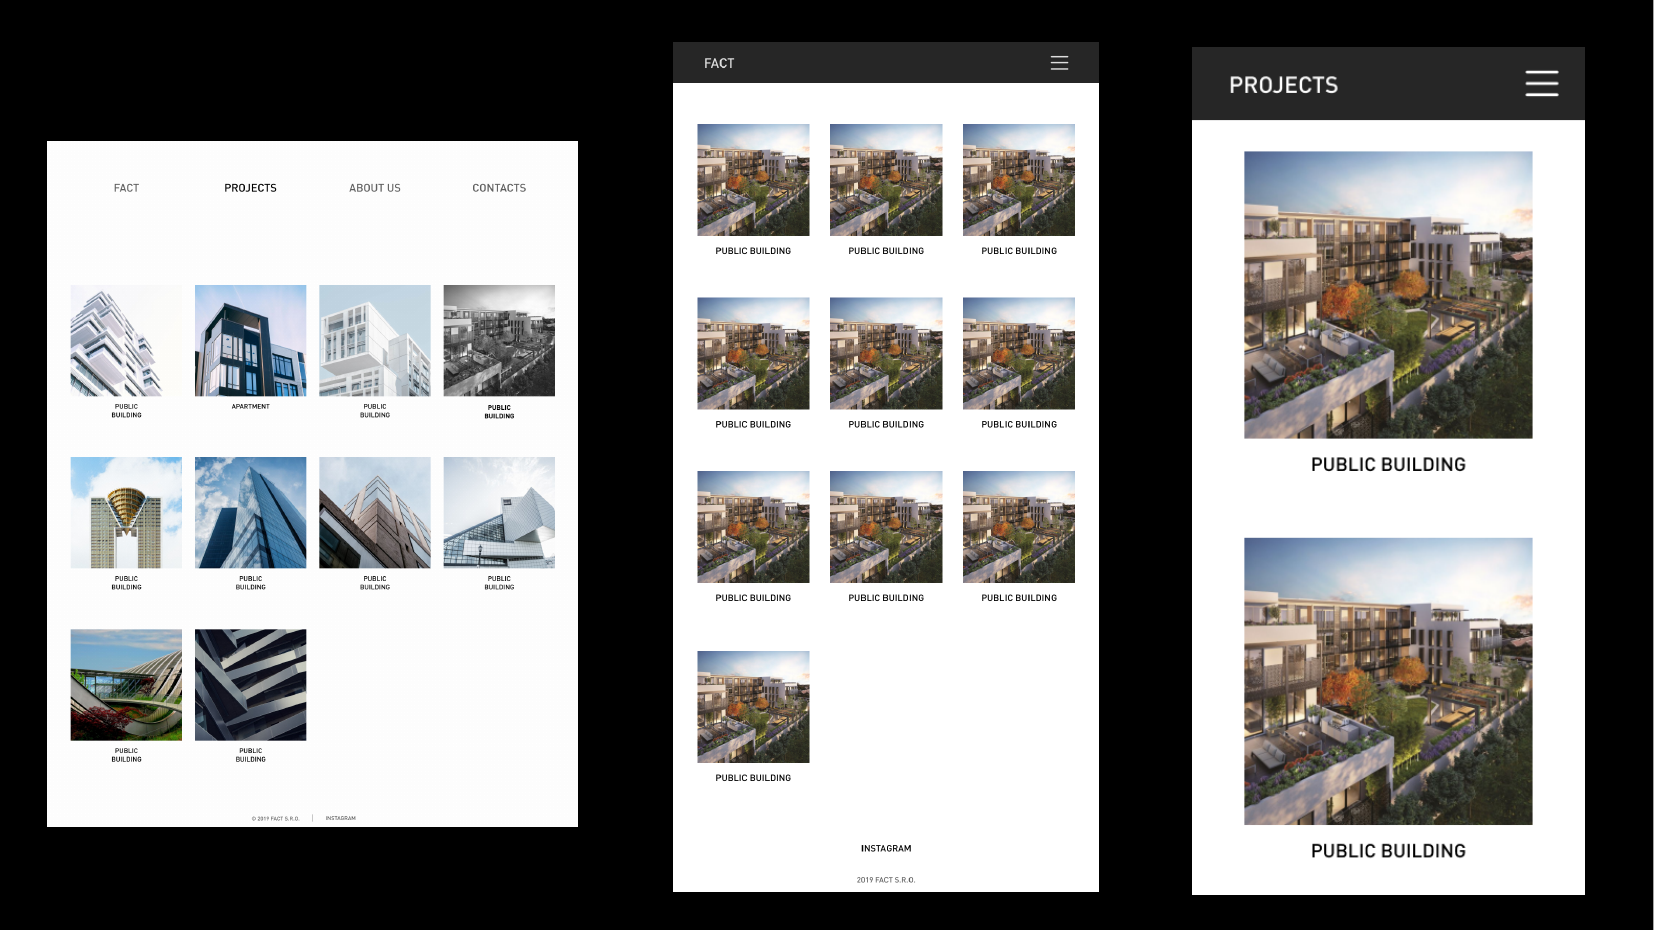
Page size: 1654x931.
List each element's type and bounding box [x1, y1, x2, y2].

picture [47, 141, 578, 827]
picture [673, 42, 1099, 892]
picture [1192, 47, 1585, 895]
